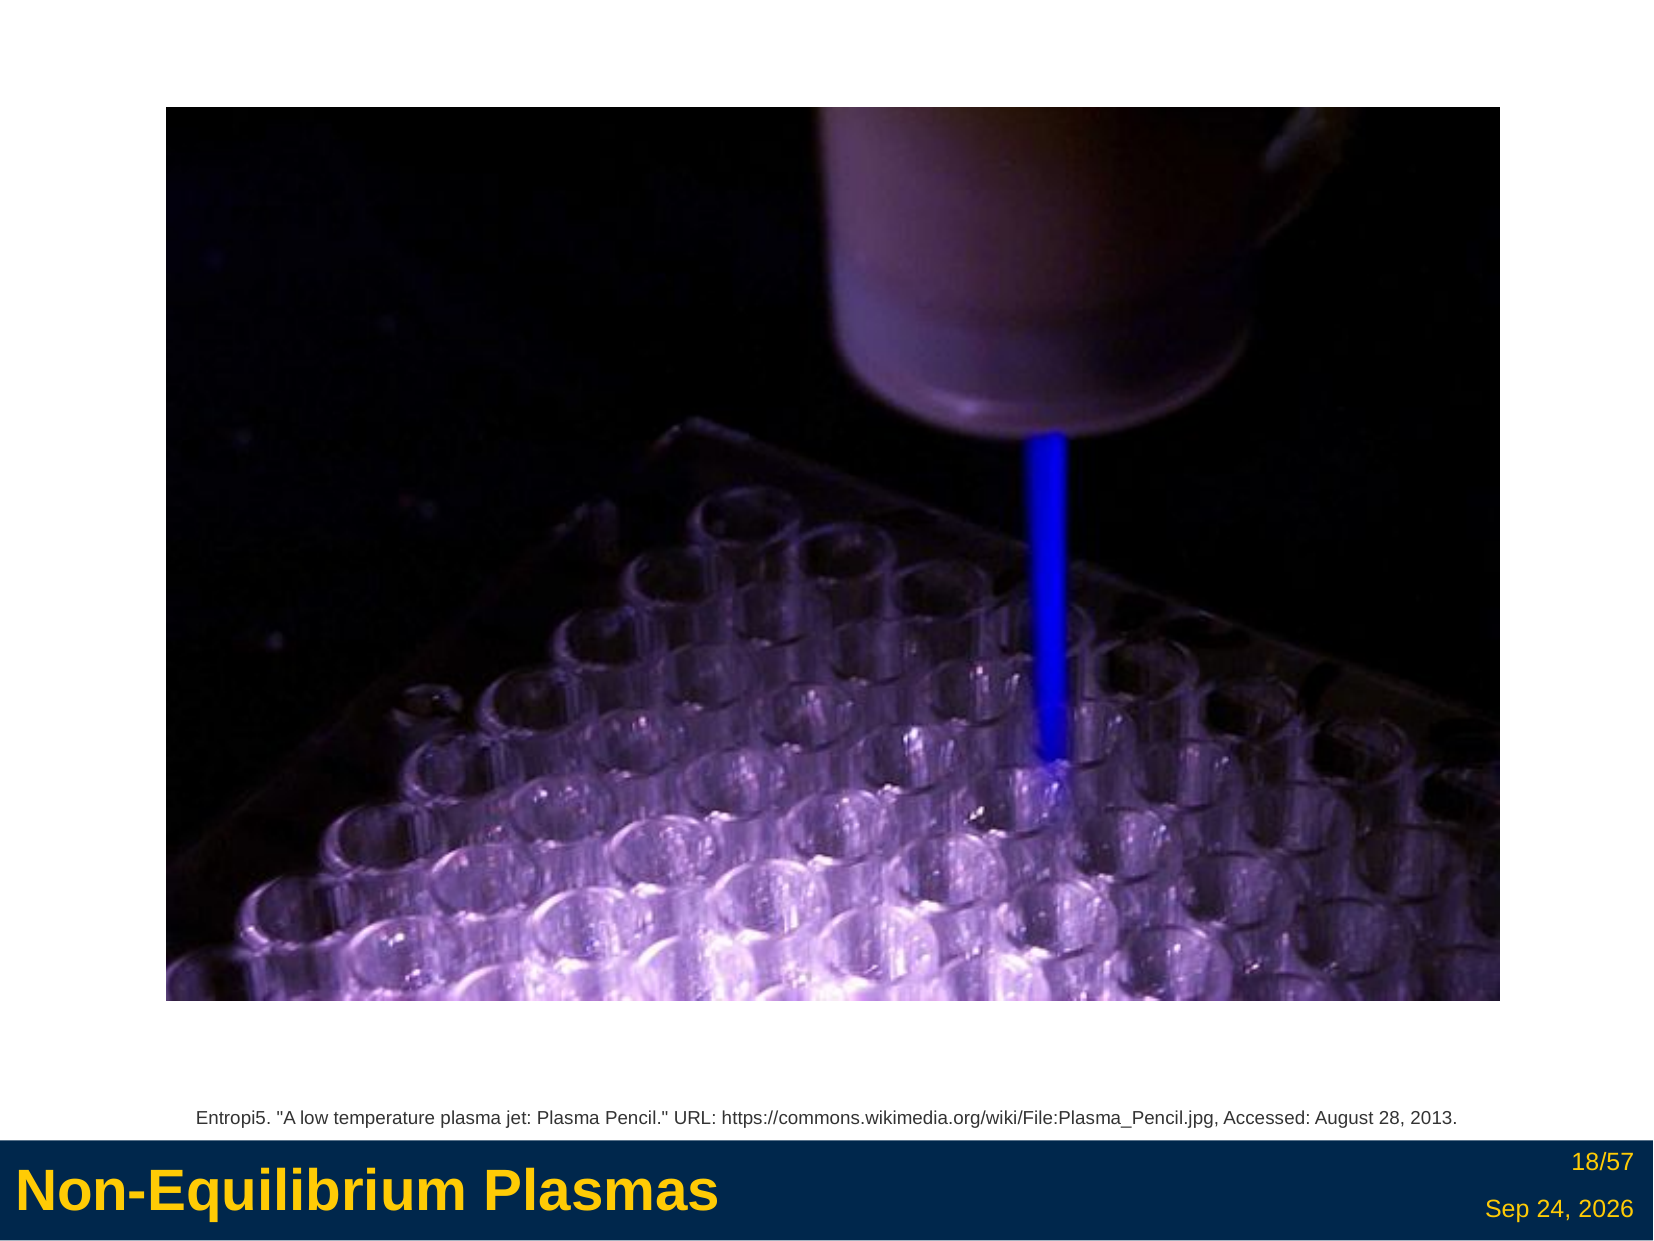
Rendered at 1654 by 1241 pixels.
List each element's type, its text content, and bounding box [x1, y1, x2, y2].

picture [166, 107, 1500, 1001]
title Non-Equilibrium Plasmas [14, 1140, 1380, 1241]
